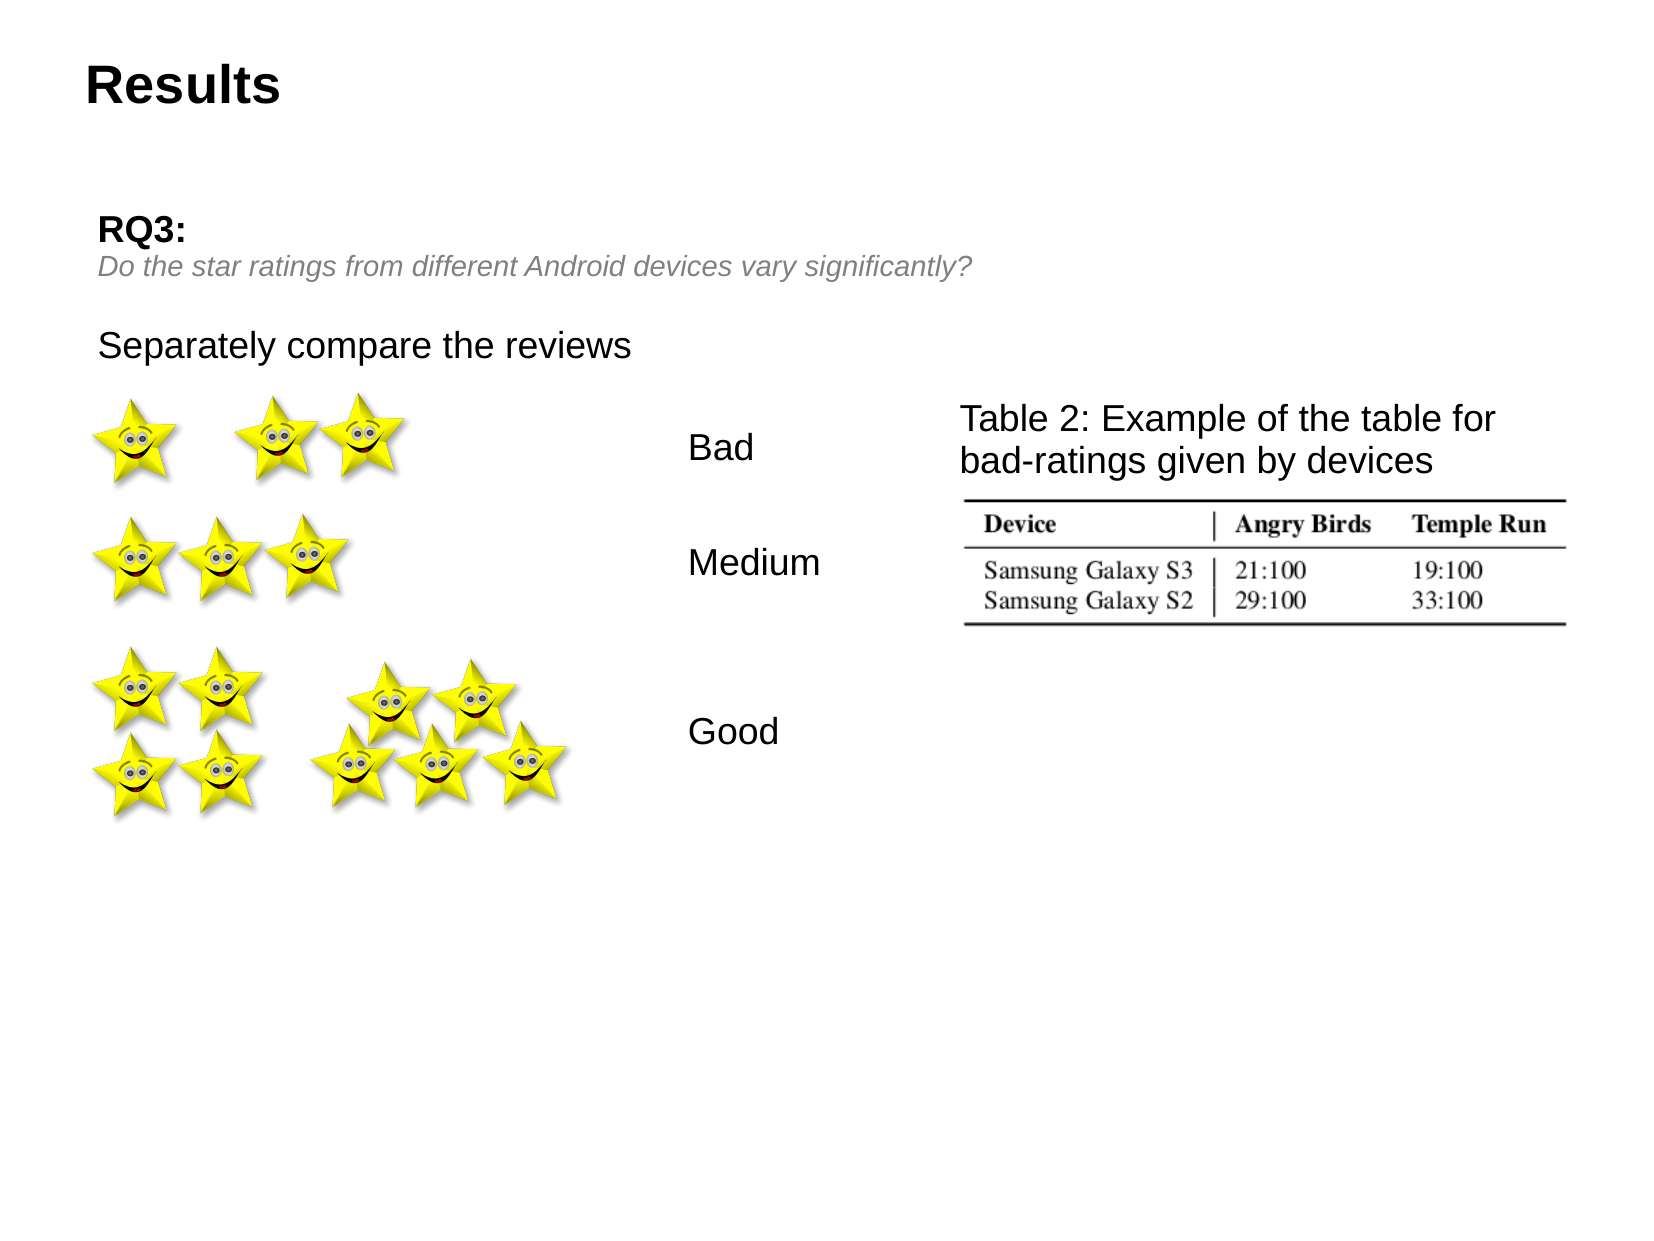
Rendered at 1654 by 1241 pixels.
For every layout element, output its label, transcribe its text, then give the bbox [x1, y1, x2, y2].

picture [227, 386, 417, 494]
text_box Bad [673, 419, 934, 477]
text_box Table 2: Example of the table for bad-ratings given by devices [944, 389, 1583, 489]
picture [303, 652, 579, 821]
text_box RQ3: Do the star ratings from different Android devices vary significantly? Separately compare the reviews [82, 200, 1536, 1134]
picture [85, 507, 361, 615]
picture [85, 640, 275, 830]
text_box Medium [673, 533, 927, 591]
picture [85, 392, 189, 497]
picture [927, 471, 1629, 662]
text_box Good [673, 703, 934, 760]
text_box Results [70, 47, 579, 123]
